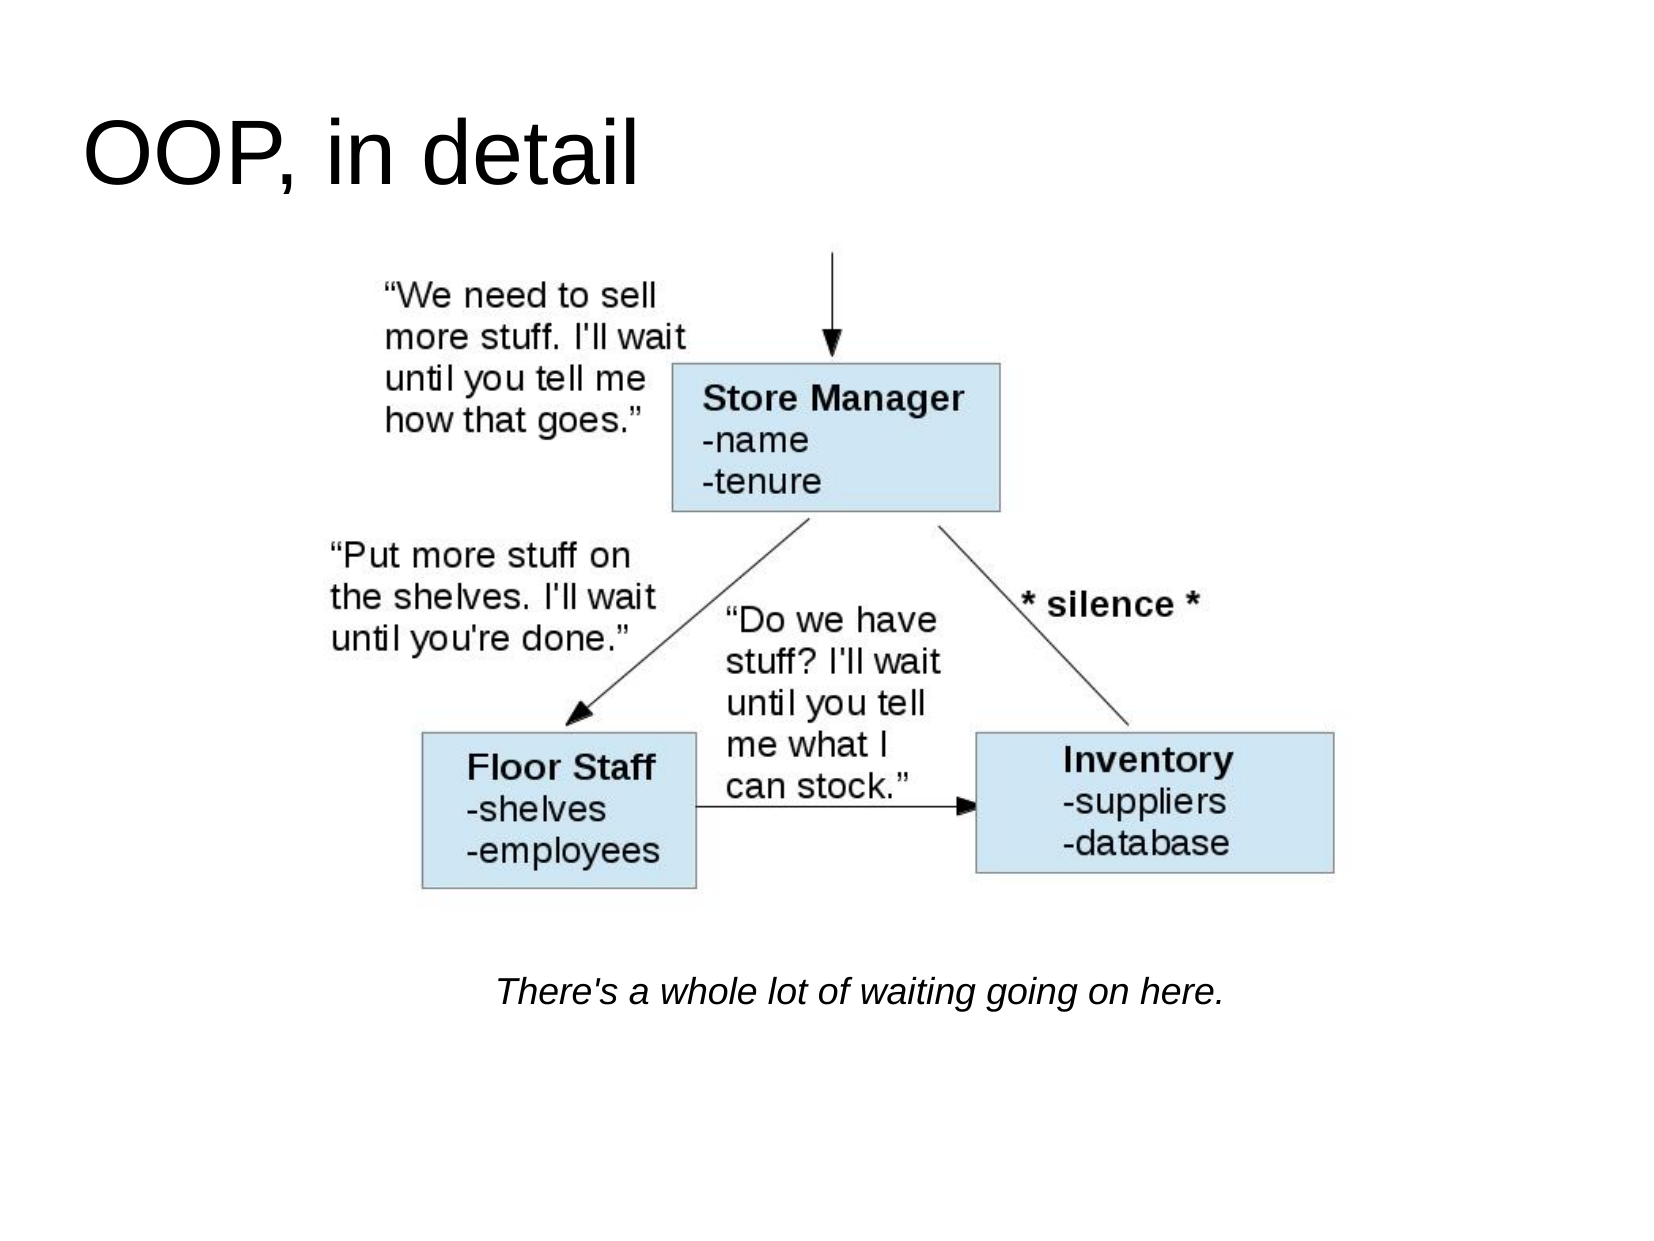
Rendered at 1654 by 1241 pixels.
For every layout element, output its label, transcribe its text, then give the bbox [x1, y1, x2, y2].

title OOP, in detail [82, 49, 1571, 257]
text_box There's a whole lot of waiting going on here. [480, 963, 1242, 1021]
picture [210, 194, 1501, 1081]
